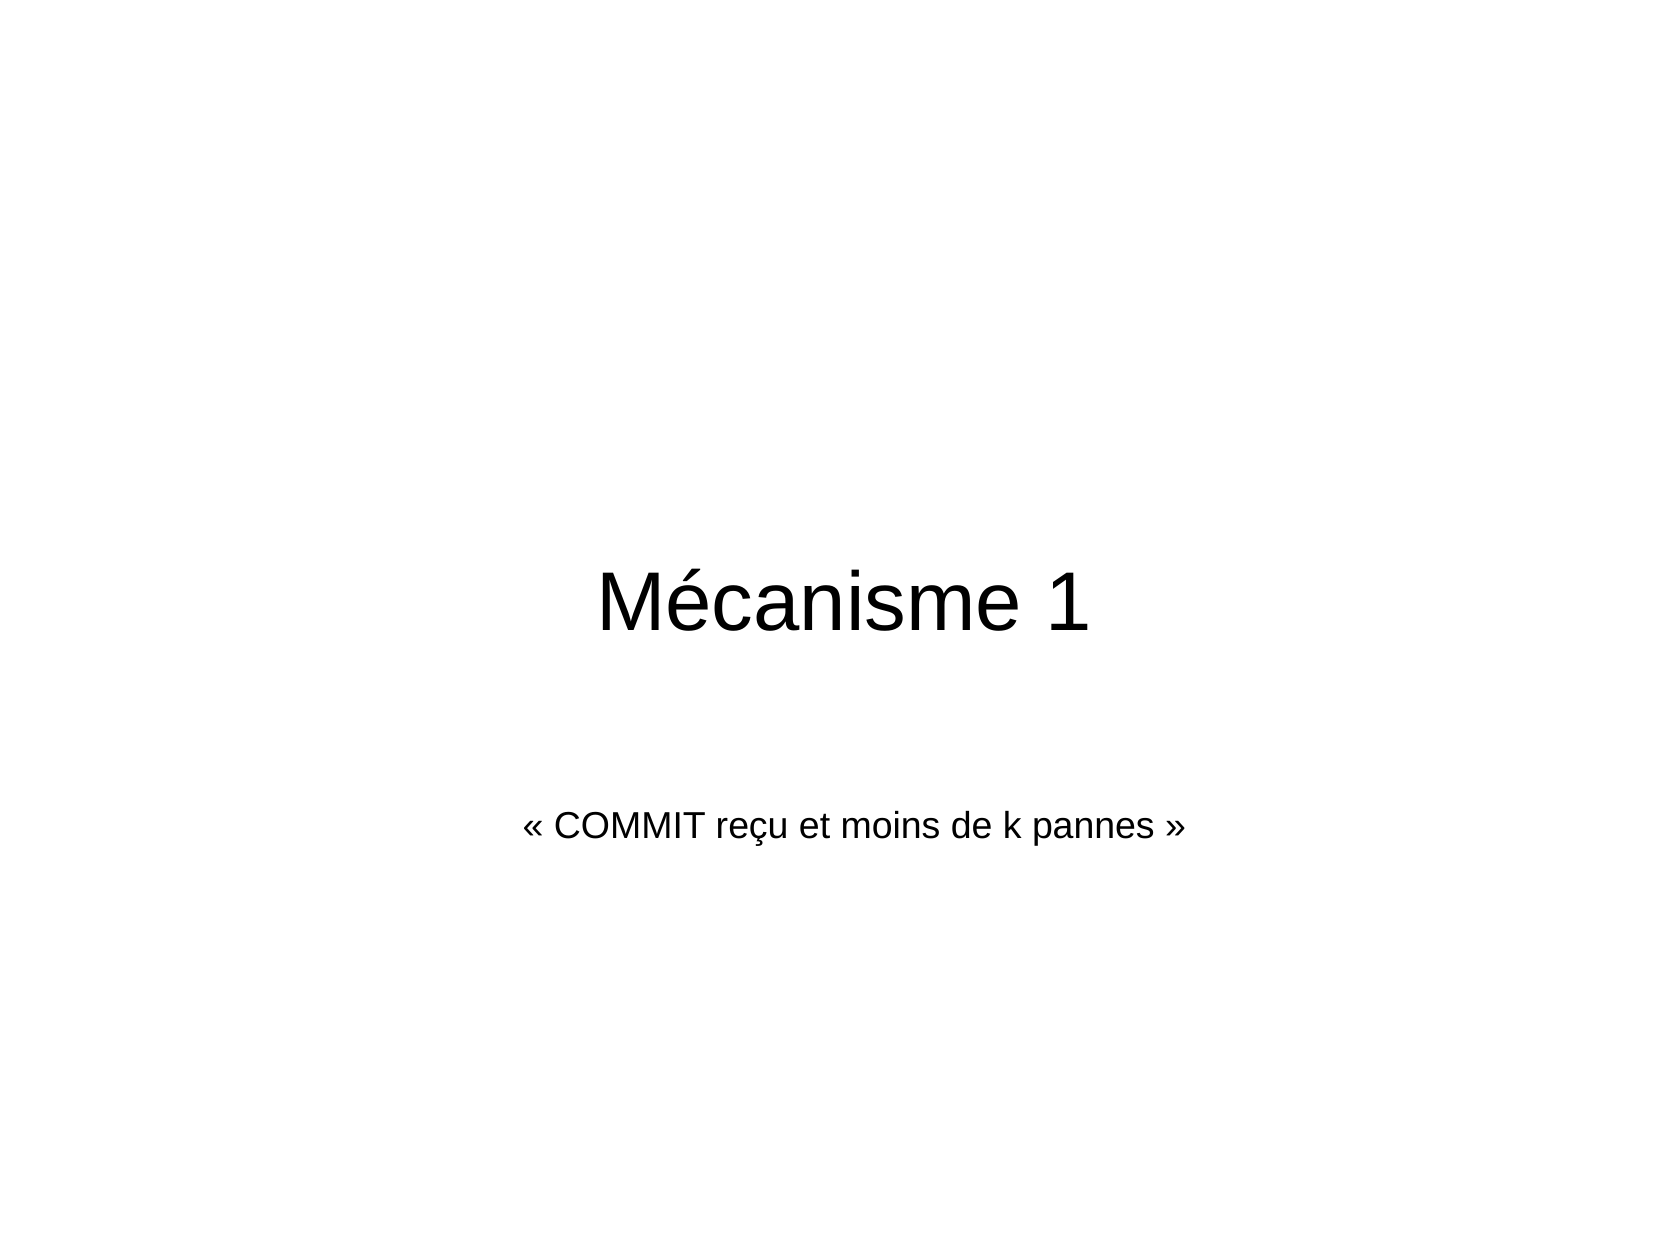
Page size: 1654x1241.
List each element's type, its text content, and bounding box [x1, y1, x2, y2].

text_box « COMMIT reçu et moins de k pannes » [507, 797, 1202, 855]
text_box Mécanisme 1 [578, 545, 1110, 659]
